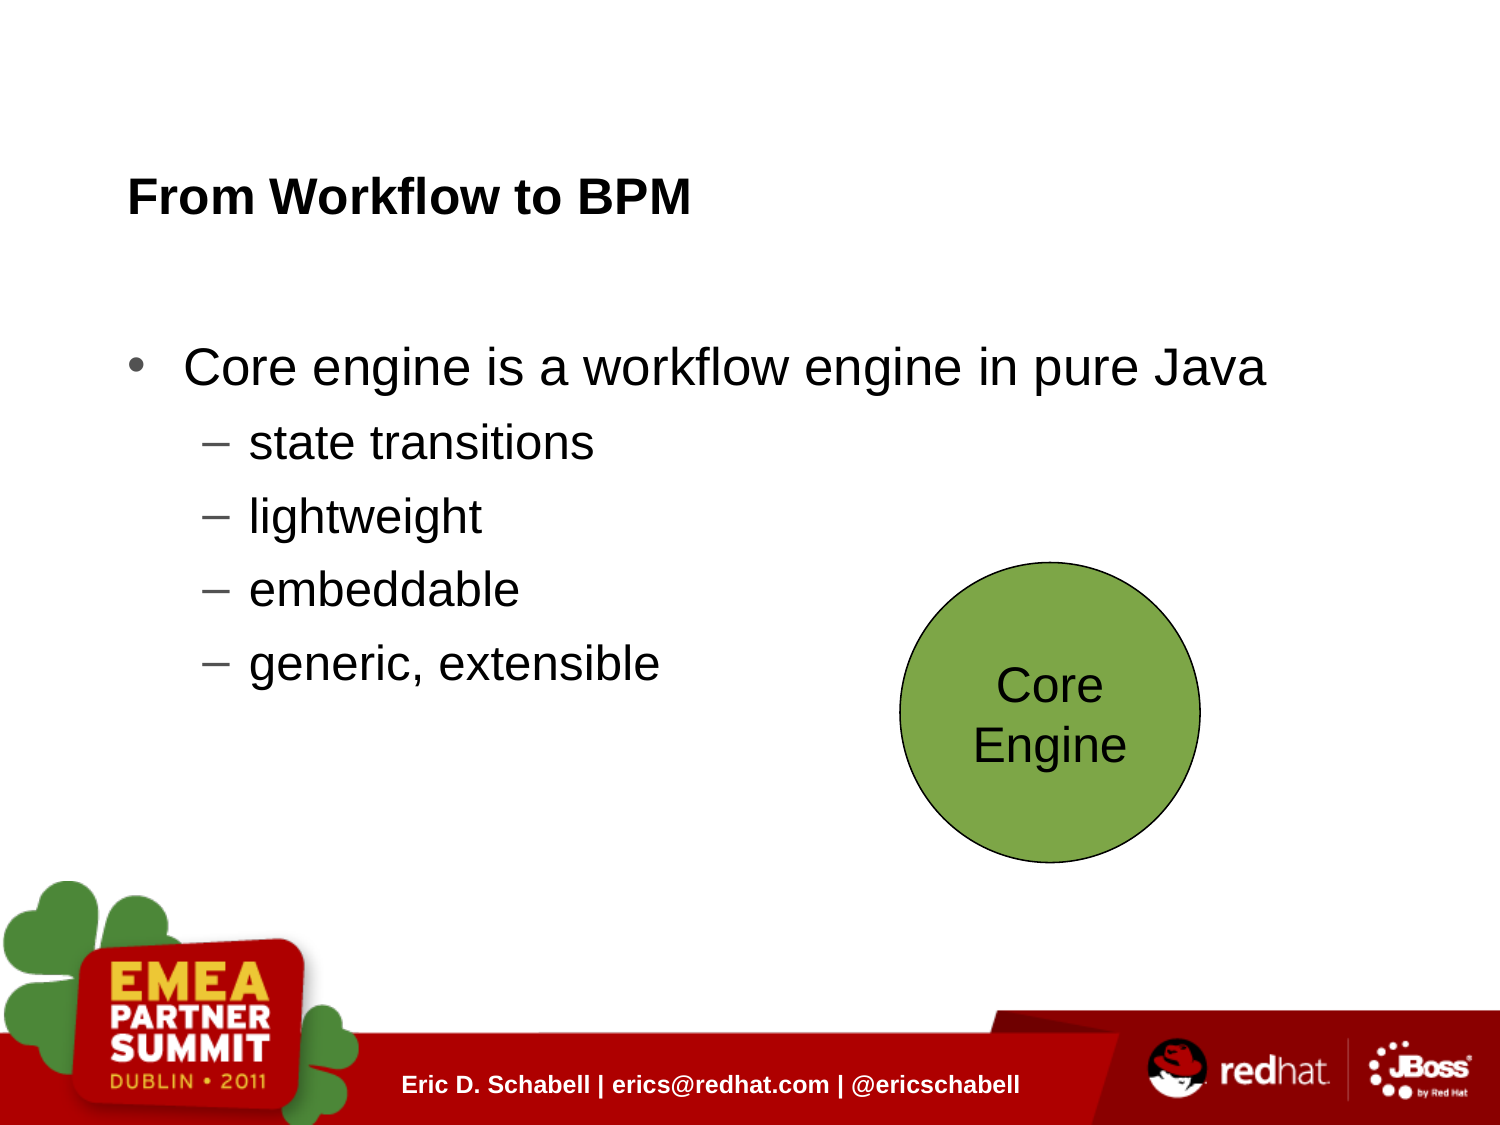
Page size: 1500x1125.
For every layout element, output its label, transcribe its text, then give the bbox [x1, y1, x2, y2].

picture [0, 881, 1500, 1125]
title From Workflow to BPM [112, 68, 1388, 320]
list Core engine is a workflow engine in pure Java state transitions lightweight embeddable generic, extensible [112, 324, 1388, 1001]
text_box Core Engine [900, 562, 1201, 863]
